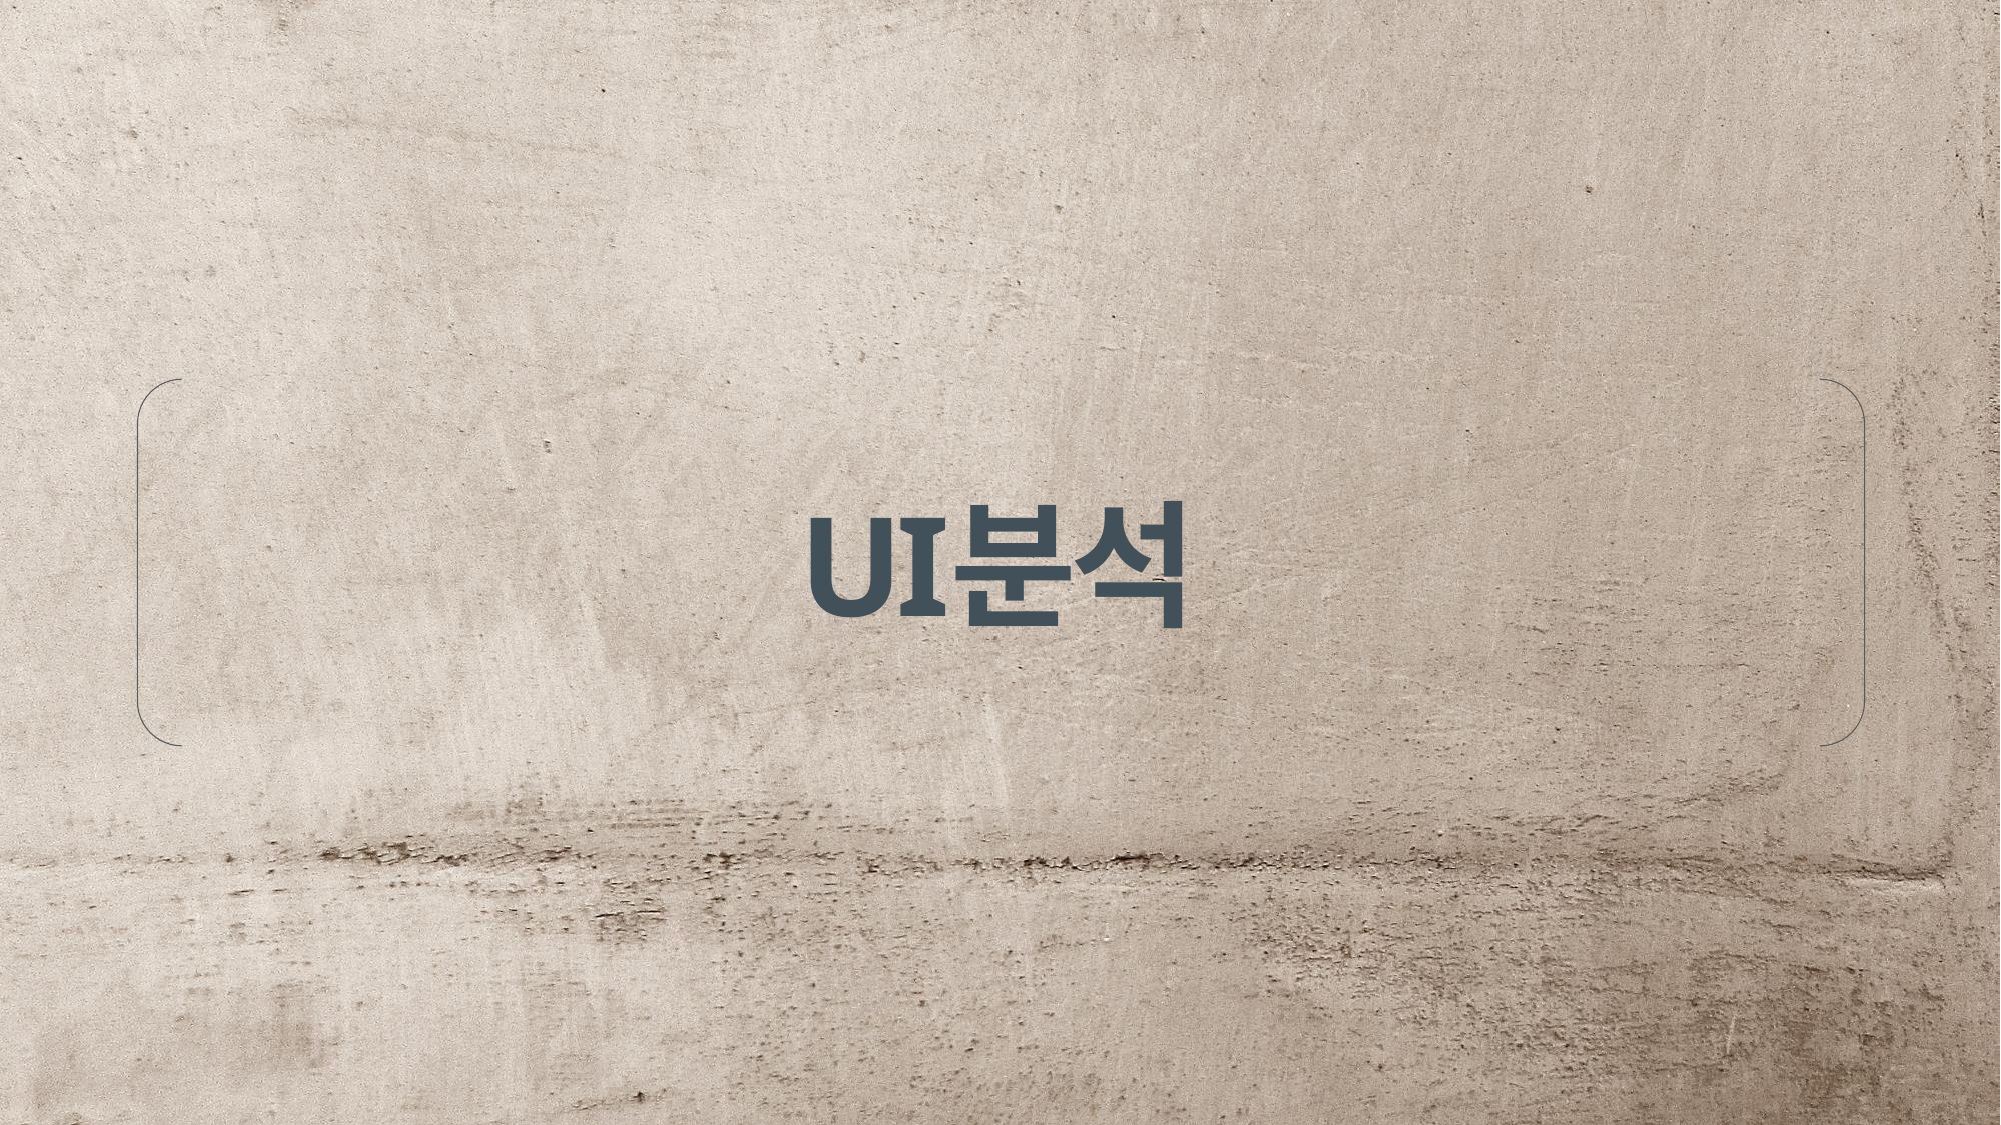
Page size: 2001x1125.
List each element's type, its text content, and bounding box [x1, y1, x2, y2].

picture [0, 0, 2000, 1125]
text_box UI분석 [784, 471, 1213, 652]
